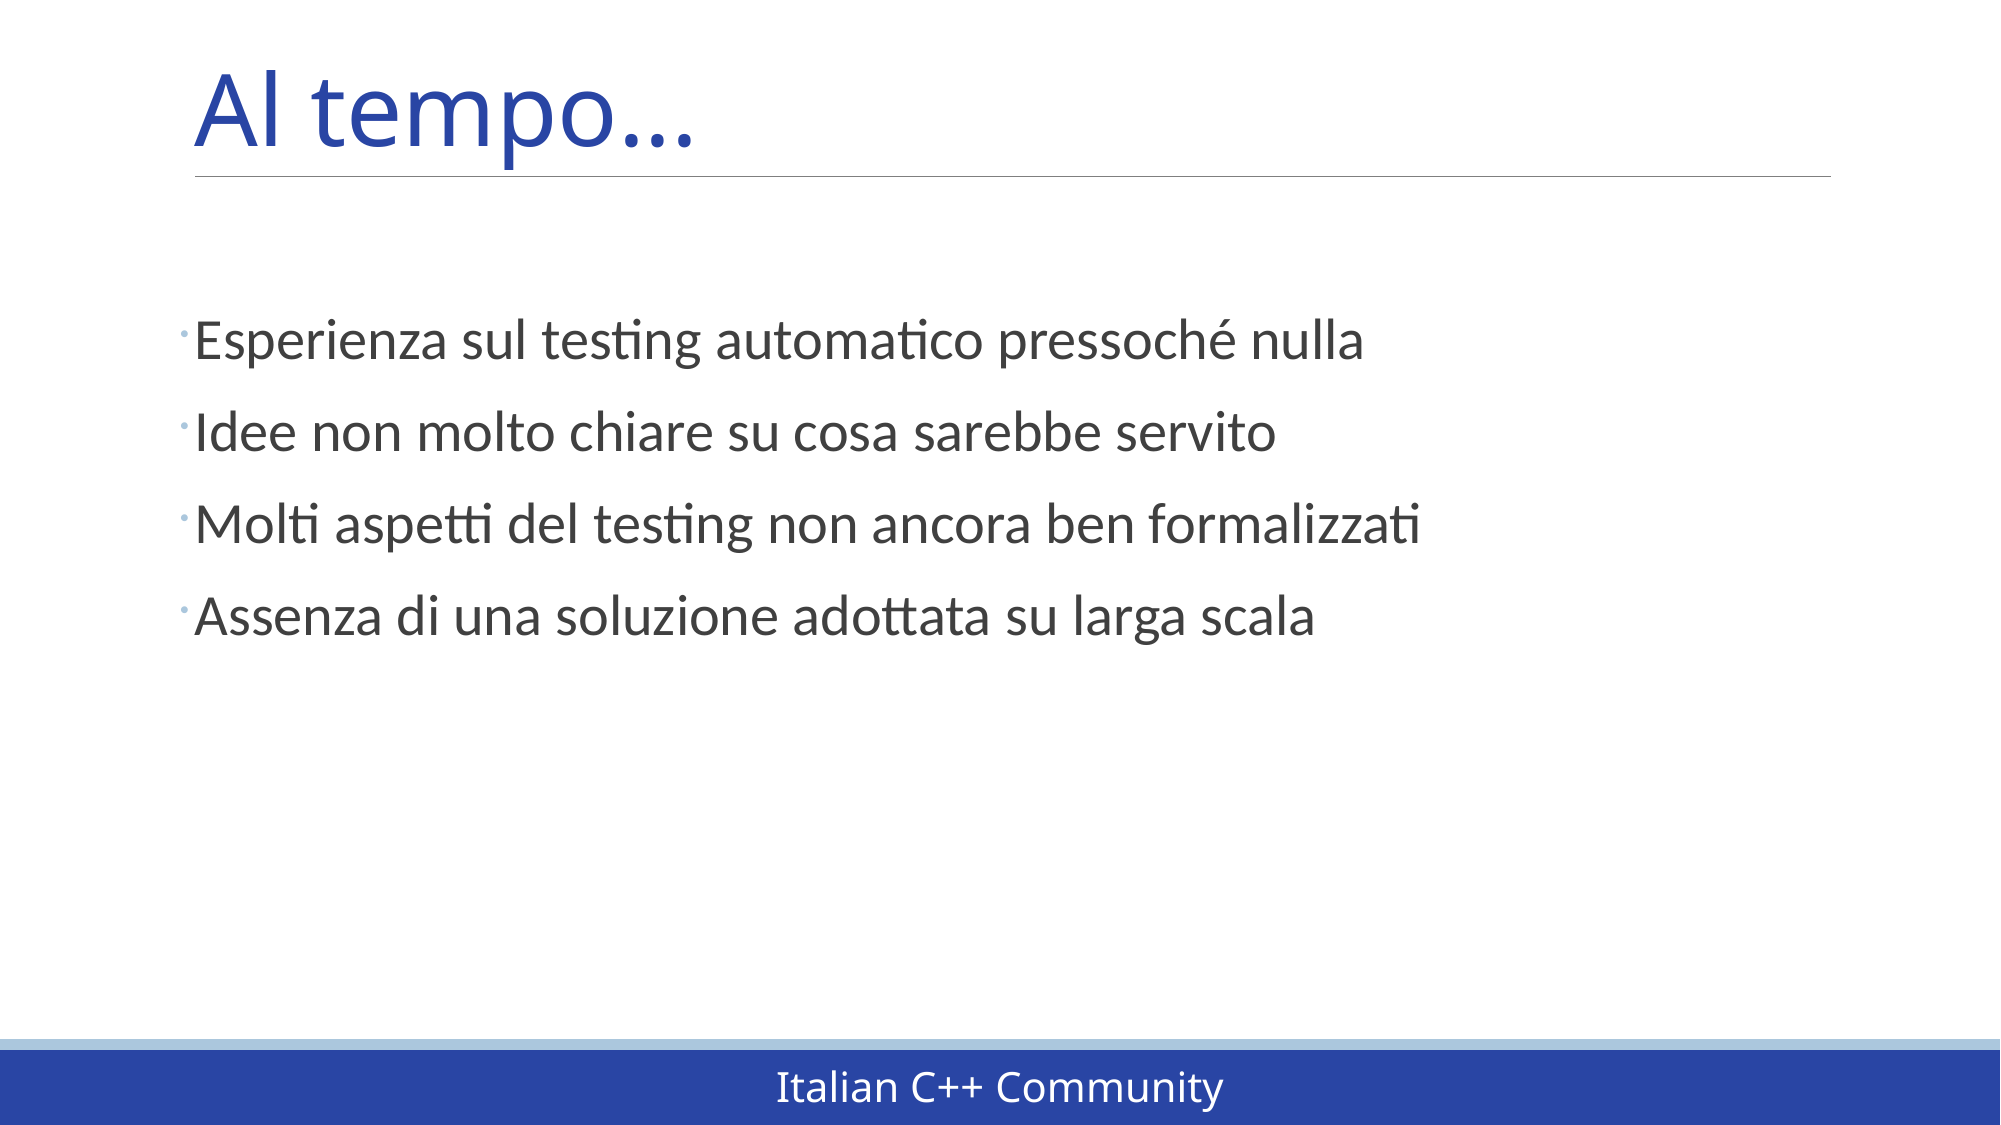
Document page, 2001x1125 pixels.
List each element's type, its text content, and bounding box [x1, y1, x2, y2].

title Al tempo... [179, 2, 1830, 175]
list Esperienza sul testing automatico pressoché nulla Idee non molto chiare su cosa sarebbe servito Molti aspetti del testing non ancora ben formalizzati Assenza di una soluzione adottata su larga scala [179, 202, 1830, 1011]
